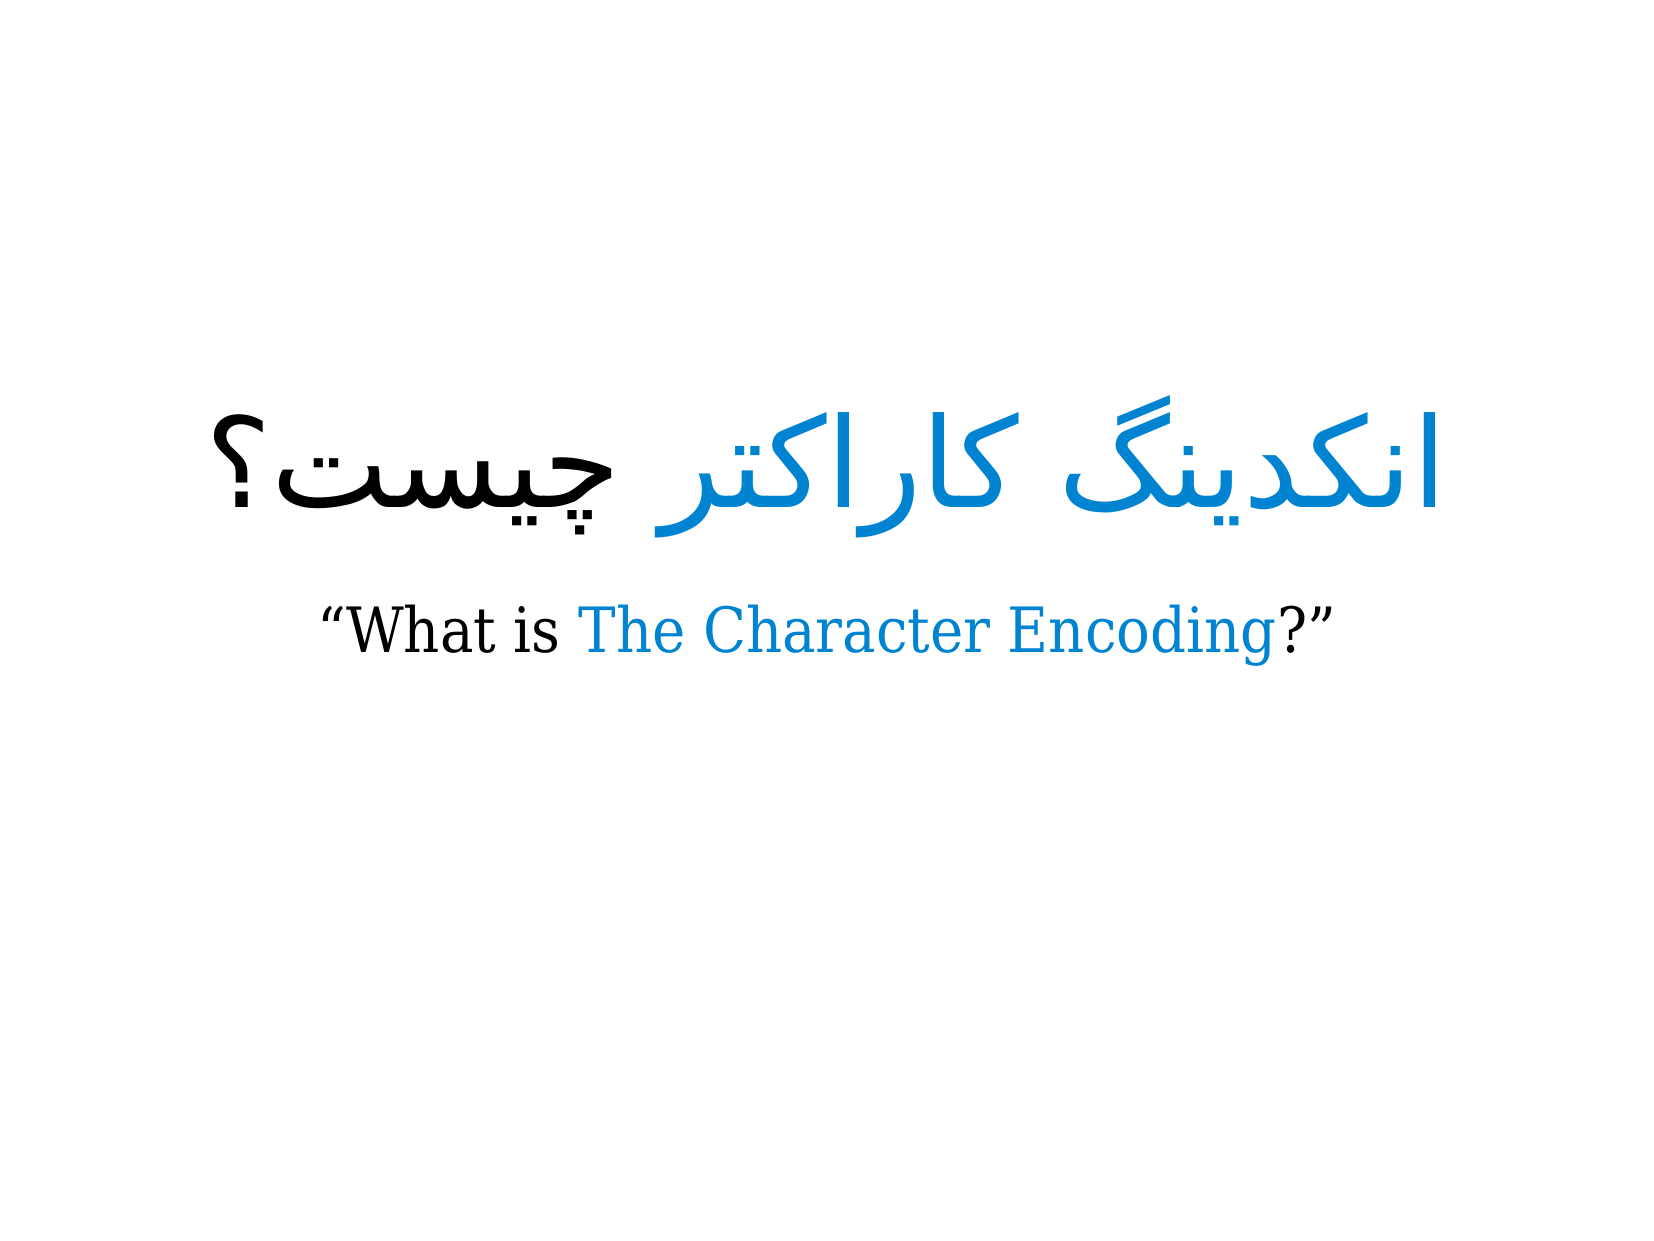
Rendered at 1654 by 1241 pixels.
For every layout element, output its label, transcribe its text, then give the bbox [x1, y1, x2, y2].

text_box انکدینگ کاراکتر چیست؟ “What is The Character Encoding?” [82, 49, 1571, 1010]
